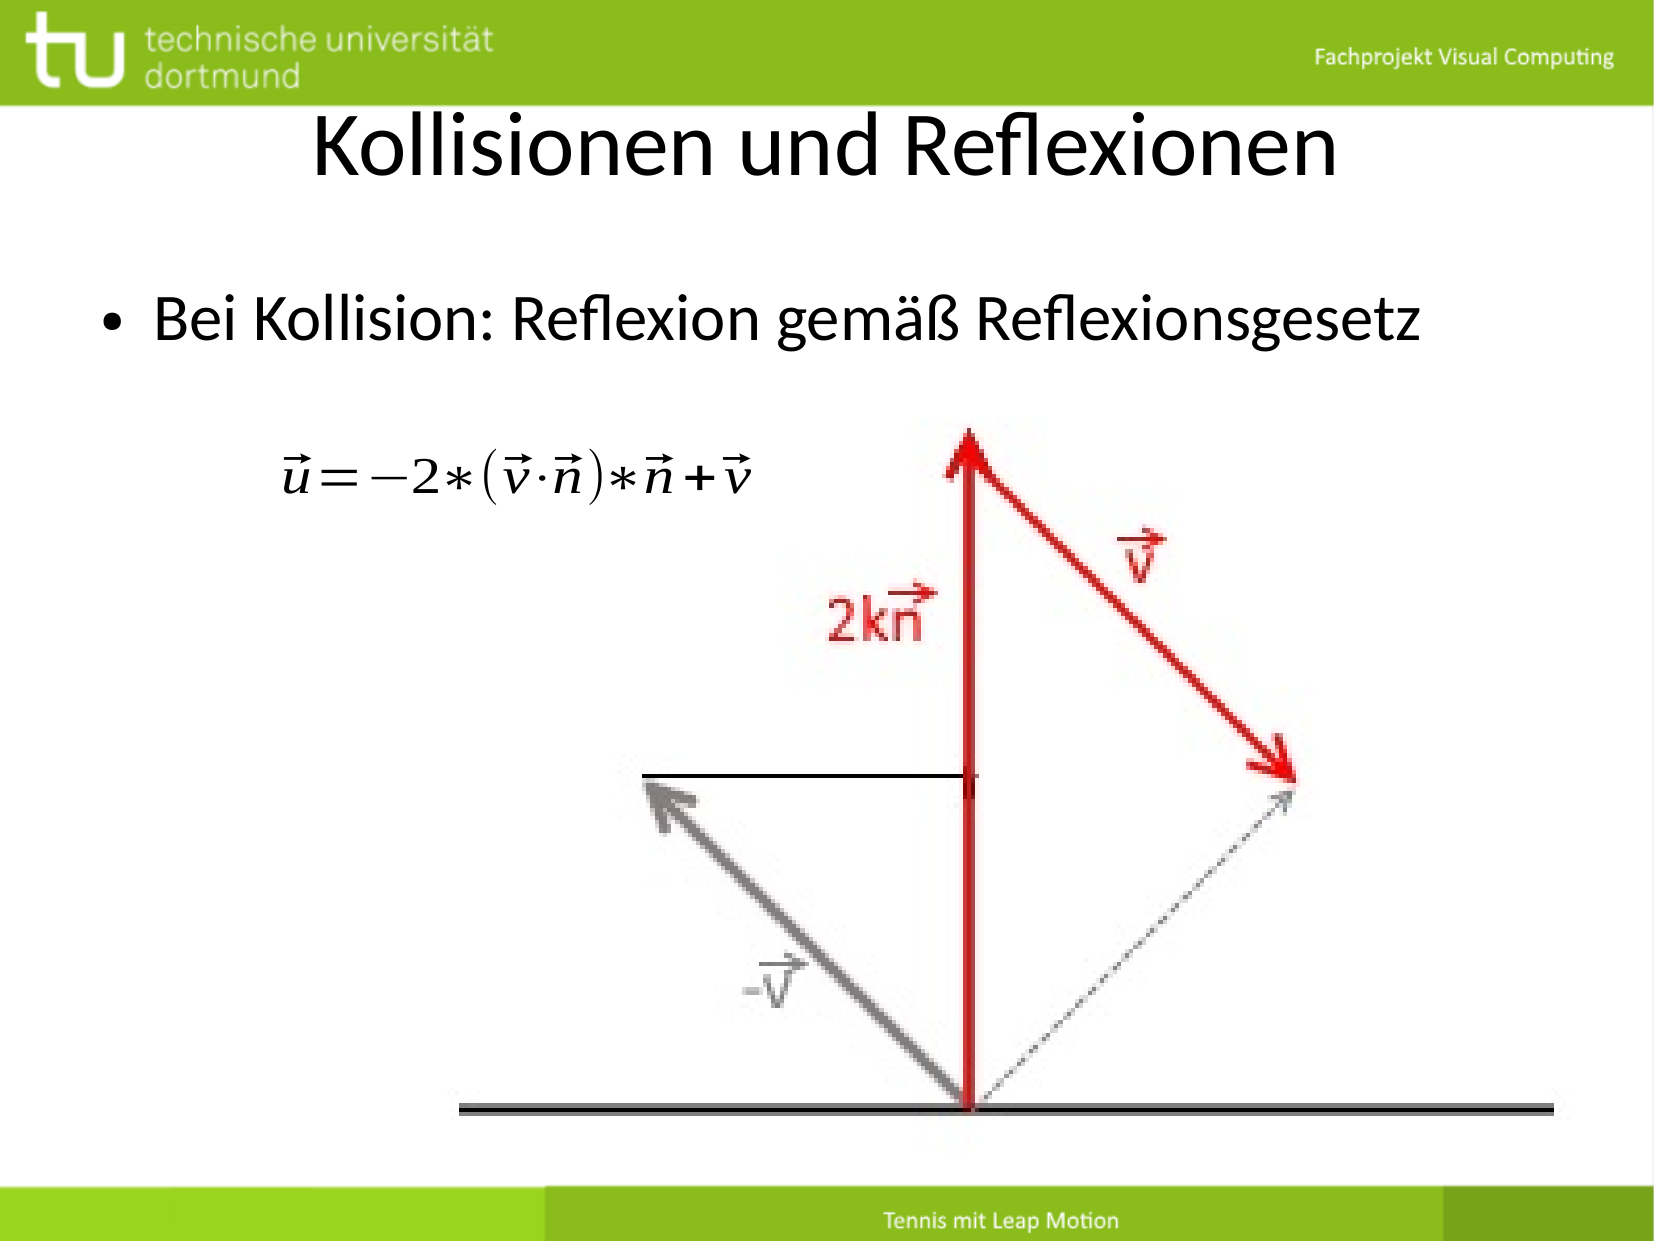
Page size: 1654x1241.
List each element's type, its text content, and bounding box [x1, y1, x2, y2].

title Kollisionen und Reflexionen [82, 49, 1571, 257]
picture [0, 0, 1654, 1241]
chart [265, 448, 768, 508]
list Bei Kollision: Reflexion gemäß Reflexionsgesetz [82, 290, 1571, 1010]
